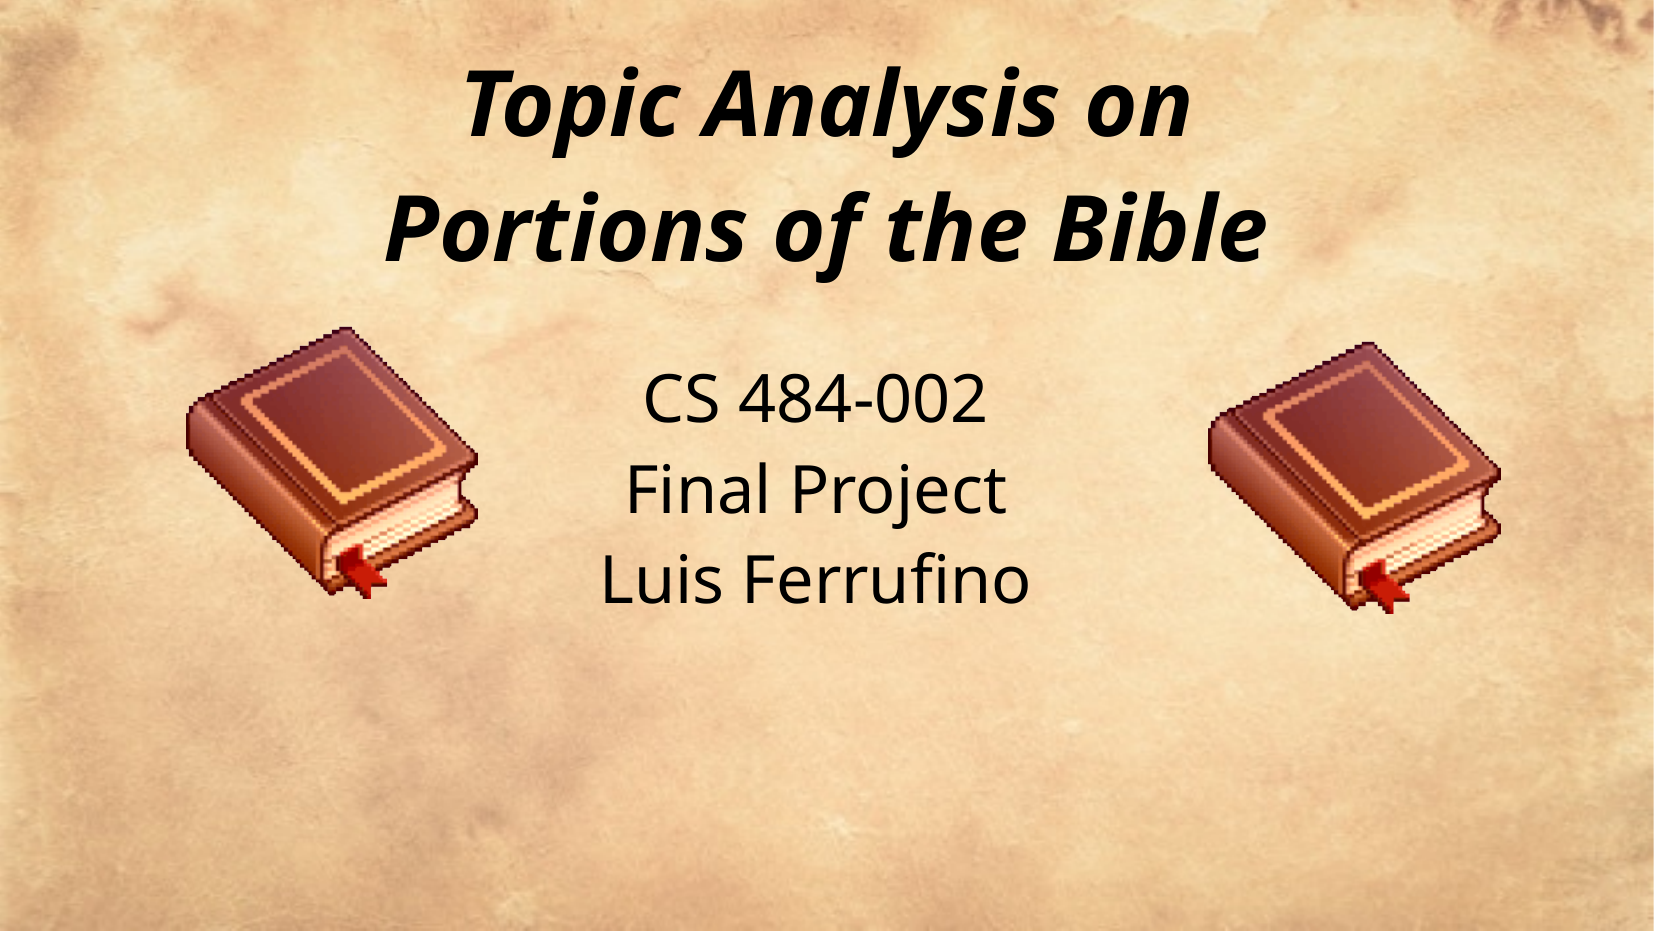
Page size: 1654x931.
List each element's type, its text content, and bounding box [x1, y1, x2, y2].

subtitle CS 484-002 Final Project Luis Ferrufino [71, 217, 1561, 758]
picture [0, 0, 1654, 931]
title Topic Analysis on Portions of the Bible [82, 60, 1571, 268]
